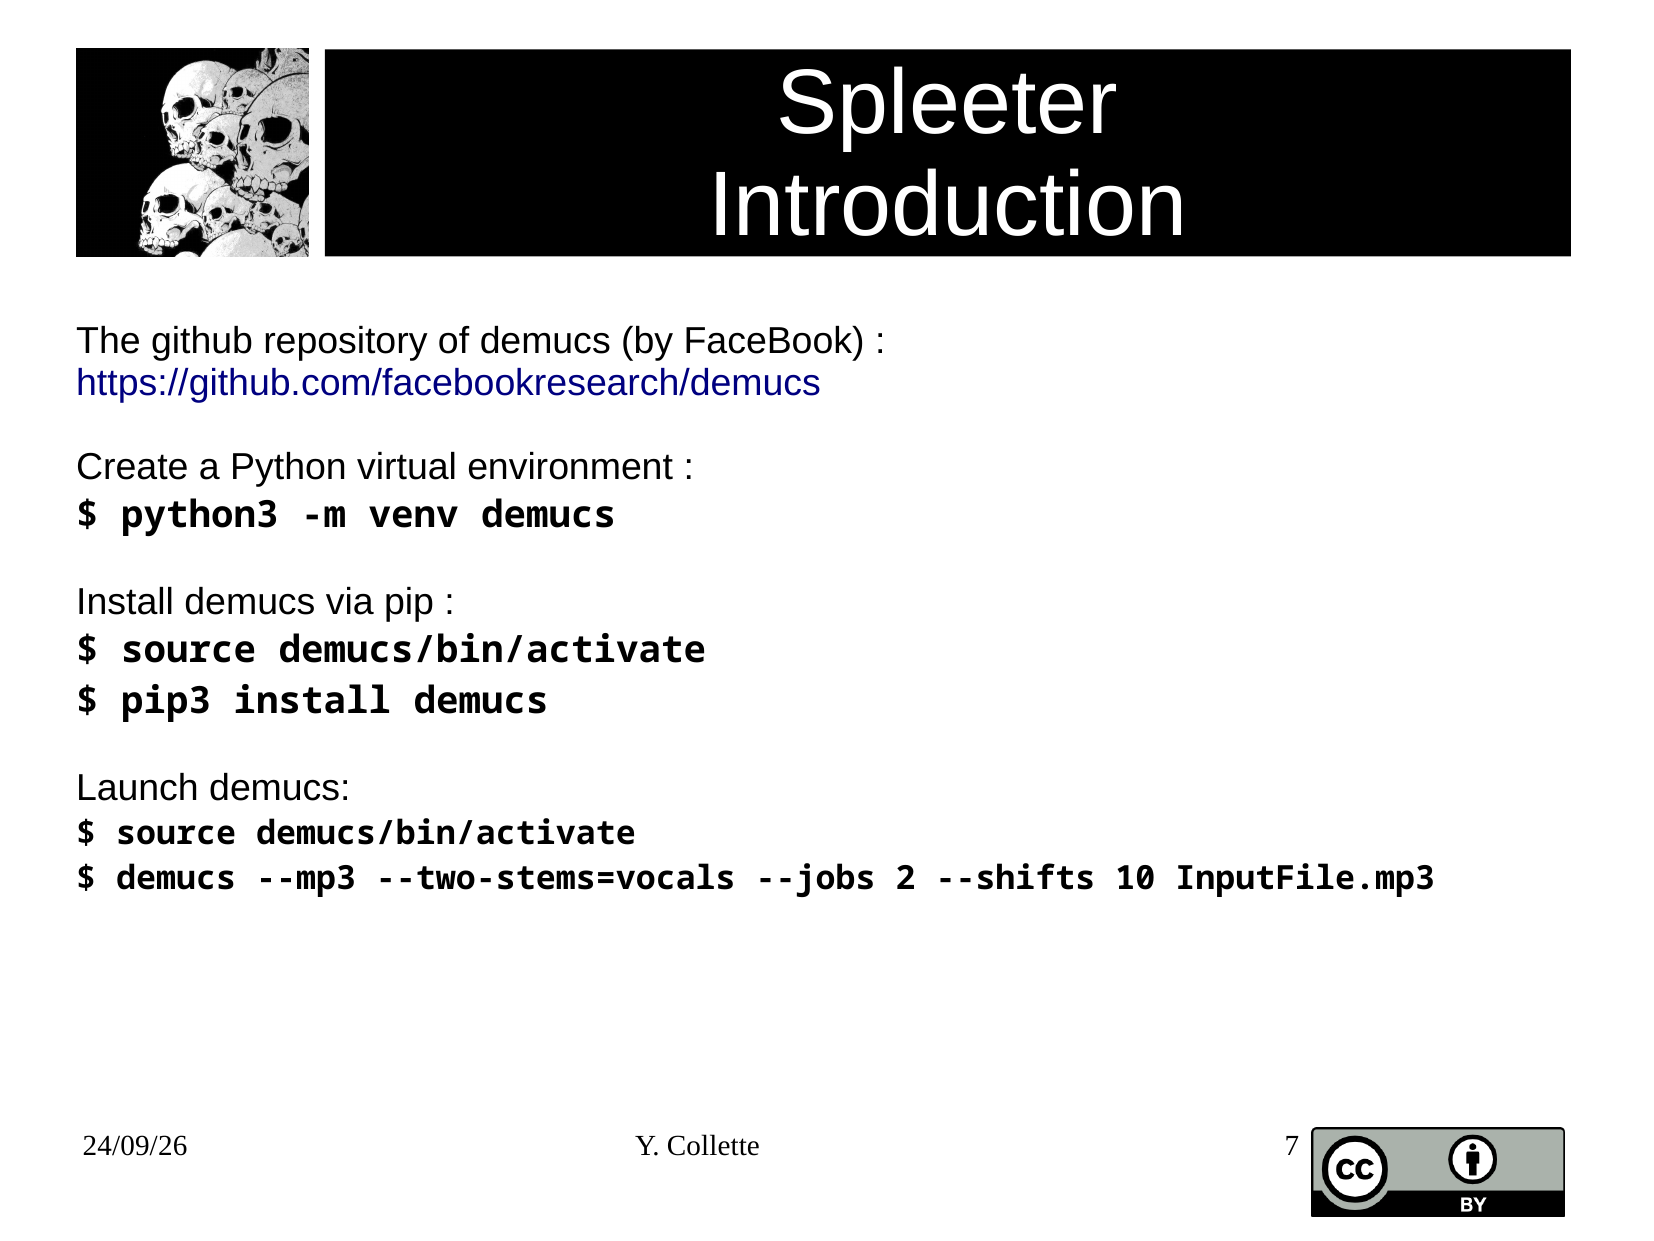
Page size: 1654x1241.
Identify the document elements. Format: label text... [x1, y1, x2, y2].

picture [1311, 1127, 1565, 1217]
text_box The github repository of demucs (by FaceBook) : https://github.com/facebookresearch/demucs Create a Python virtual environment : $ python3 -m venv demucs Install demucs via pip : $ source demucs/bin/activate $ pip3 install demucs Launch demucs: $ source demucs/bin/activate $ demucs --mp3 --two-stems=vocals --jobs 2 --shifts 10 InputFile.mp3 [61, 312, 1568, 885]
picture [76, 48, 309, 257]
title Spleeter Introduction [324, 49, 1571, 257]
